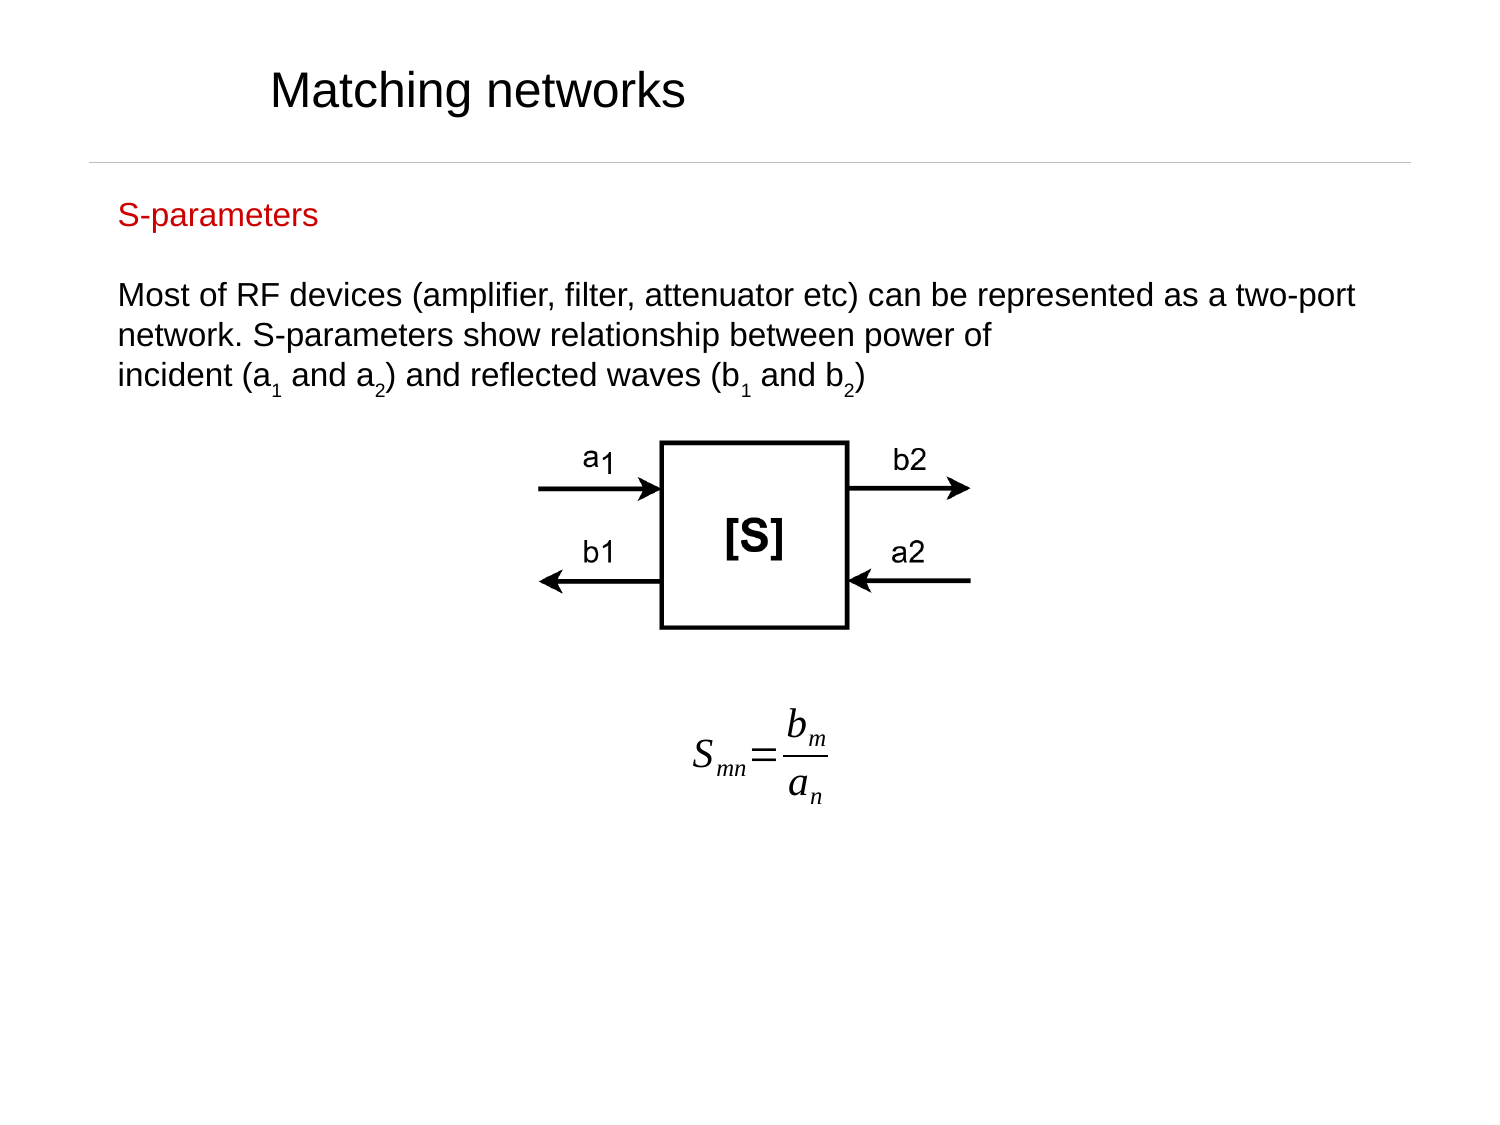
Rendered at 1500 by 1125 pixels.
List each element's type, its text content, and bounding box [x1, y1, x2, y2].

picture [525, 437, 985, 631]
list S-parameters Most of RF devices (amplifier, filter, attenuator etc) can be represented as a two-port network. S-parameters show relationship between power of incident (a1 and a2) and reflected waves (b1 and b2) [102, 186, 1396, 901]
chart [684, 699, 837, 810]
text_box Matching networks [254, 31, 1347, 150]
